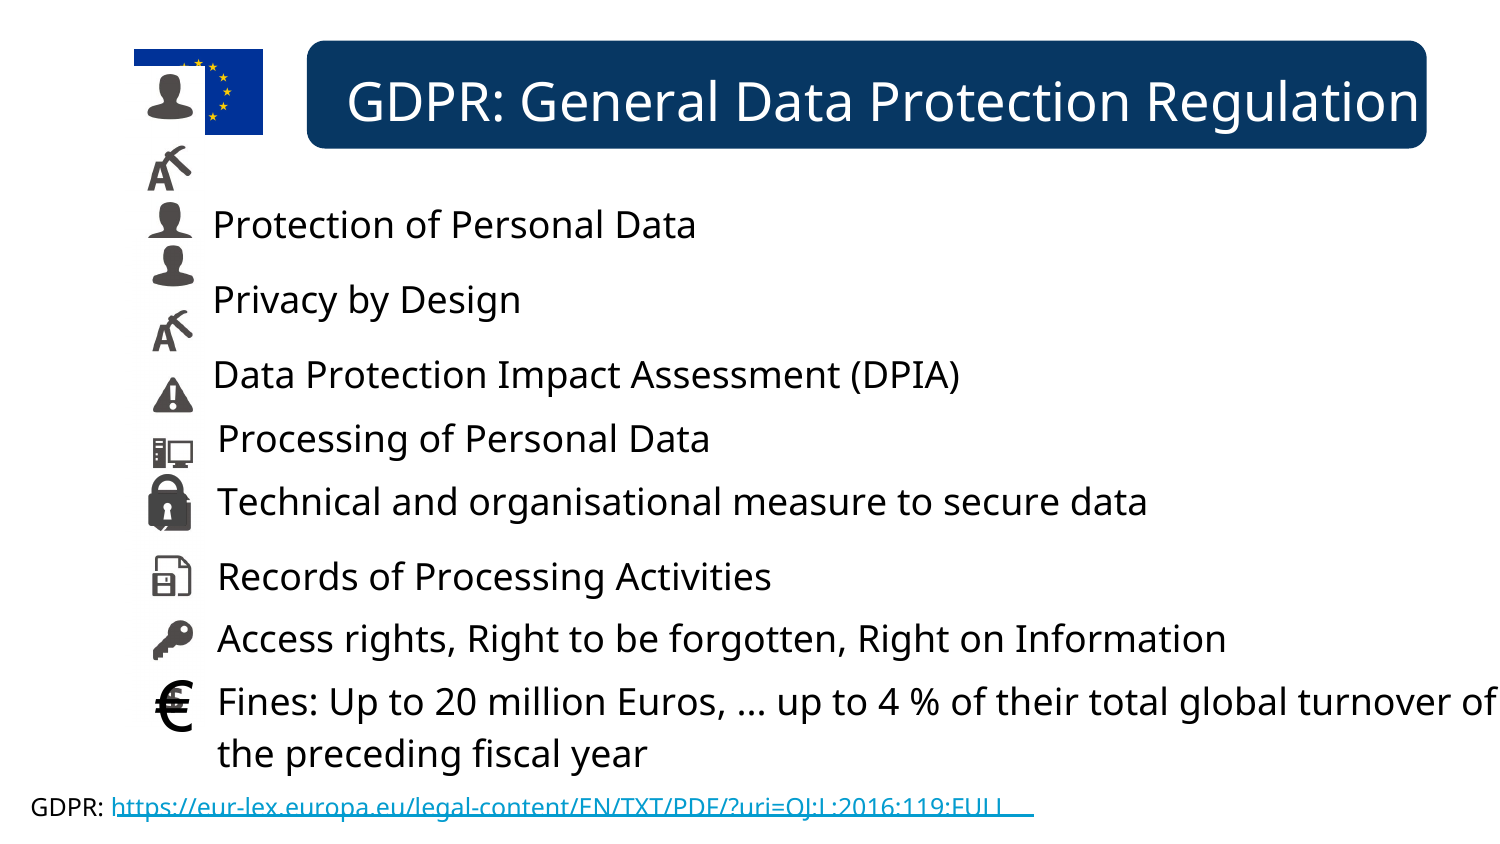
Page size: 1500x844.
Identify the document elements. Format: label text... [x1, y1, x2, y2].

text_box Data Protection Impact Assessment (DPIA) [212, 348, 1014, 392]
picture [125, 49, 263, 732]
text_box Access rights, Right to be forgotten, Right on Information [217, 612, 1296, 657]
text_box [0, 0, 1500, 844]
text_box Technical and organisational measure to secure data [217, 475, 1218, 519]
text_box Protection of Personal Data [212, 198, 727, 242]
text_box GDPR: https://eur-lex.europa.eu/legal-content/EN/TXT/PDF/?uri=OJ:L:2016:119:FULL [30, 789, 1084, 819]
text_box Processing of Personal Data [217, 412, 742, 457]
text_box Privacy by Design [212, 273, 549, 317]
text_box Records of Processing Activities [217, 550, 815, 594]
text_box Fines: Up to 20 million Euros, ... up to 4 % of their total global turnover of [217, 675, 1500, 719]
text_box the preceding fiscal year [217, 727, 684, 771]
text_box GDPR: General Data Protection Regulation [346, 63, 1500, 127]
